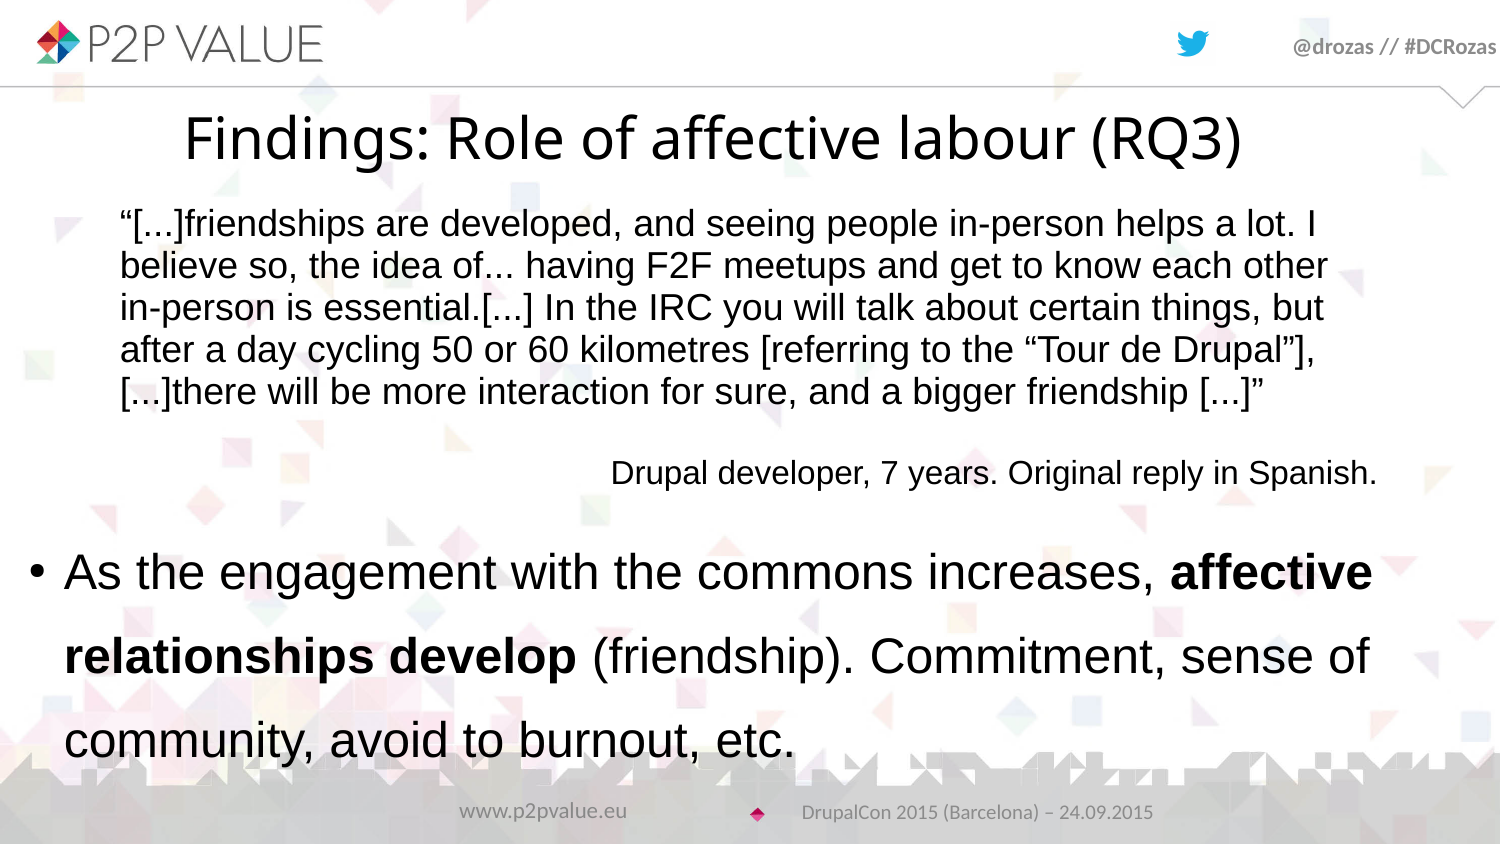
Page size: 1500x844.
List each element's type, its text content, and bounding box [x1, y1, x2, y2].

title Findings: Role of affective labour (RQ3) [60, 92, 1366, 181]
text_box www.p2pvalue.eu [453, 789, 672, 829]
text_box As the engagement with the commons increases, affective relationships develop (friendship). Commitment, sense of community, avoid to burnout, etc. [15, 510, 1496, 844]
text_box DrupalCon 2015 (Barcelona) – 24.09.2015 [788, 788, 1481, 834]
text_box “[...]friendships are developed, and seeing people in-person helps a lot. I believe so, the idea of... having F2F meetups and get to know each other in-person is essential.[...] In the IRC you will talk about certain things, but after a day cycling 50 or 60 kilometres [referring to the “Tour de Drupal”],[...]there will be more interaction for sure, and a bigger friendship [...]” Drupal developer, 7 years. Original reply in Spanish. [105, 195, 1394, 510]
picture [0, 0, 1500, 844]
text_box @drozas // #DCRozas [1170, 15, 1500, 76]
